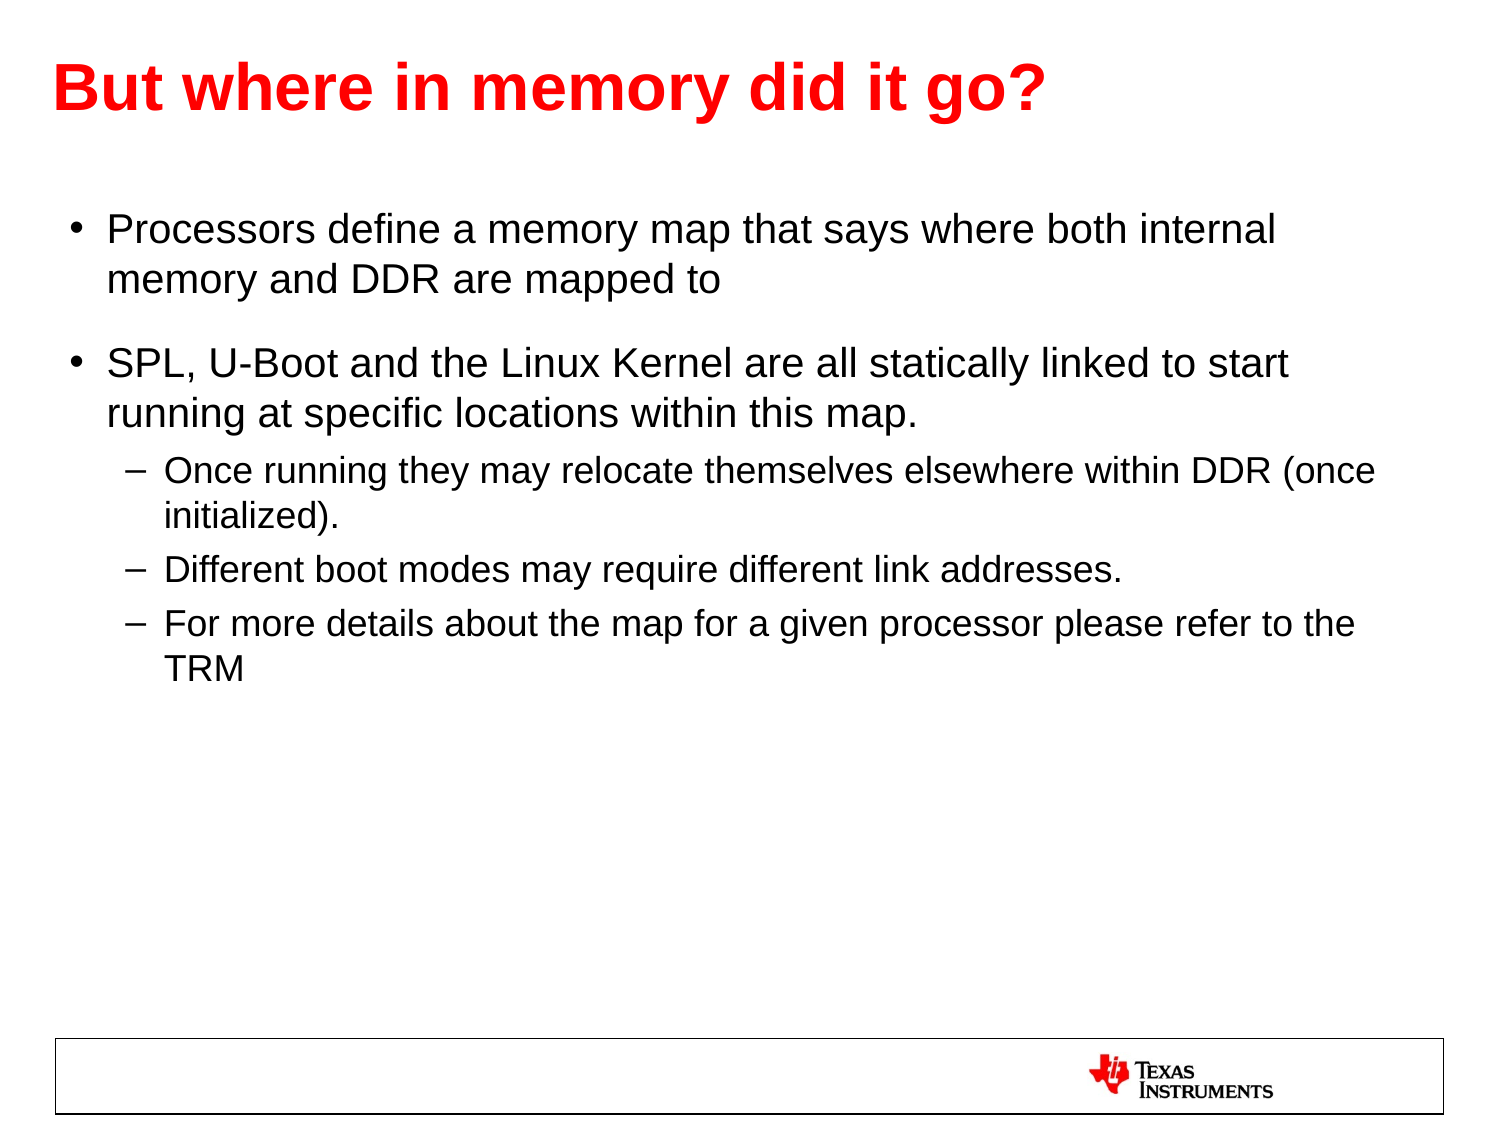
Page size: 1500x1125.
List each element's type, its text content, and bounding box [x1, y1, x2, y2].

title But where in memory did it go? [37, 23, 1426, 158]
picture [1087, 1052, 1274, 1099]
list Processors define a memory map that says where both internal memory and DDR are mapped to SPL, U-Boot and the Linux Kernel are all statically linked to start running at specific locations within this map. Once running they may relocate themselves elsewhere within DDR (once initialized). Different boot modes may require different link addresses. For more details about the map for a given processor please refer to the TRM [54, 194, 1444, 937]
